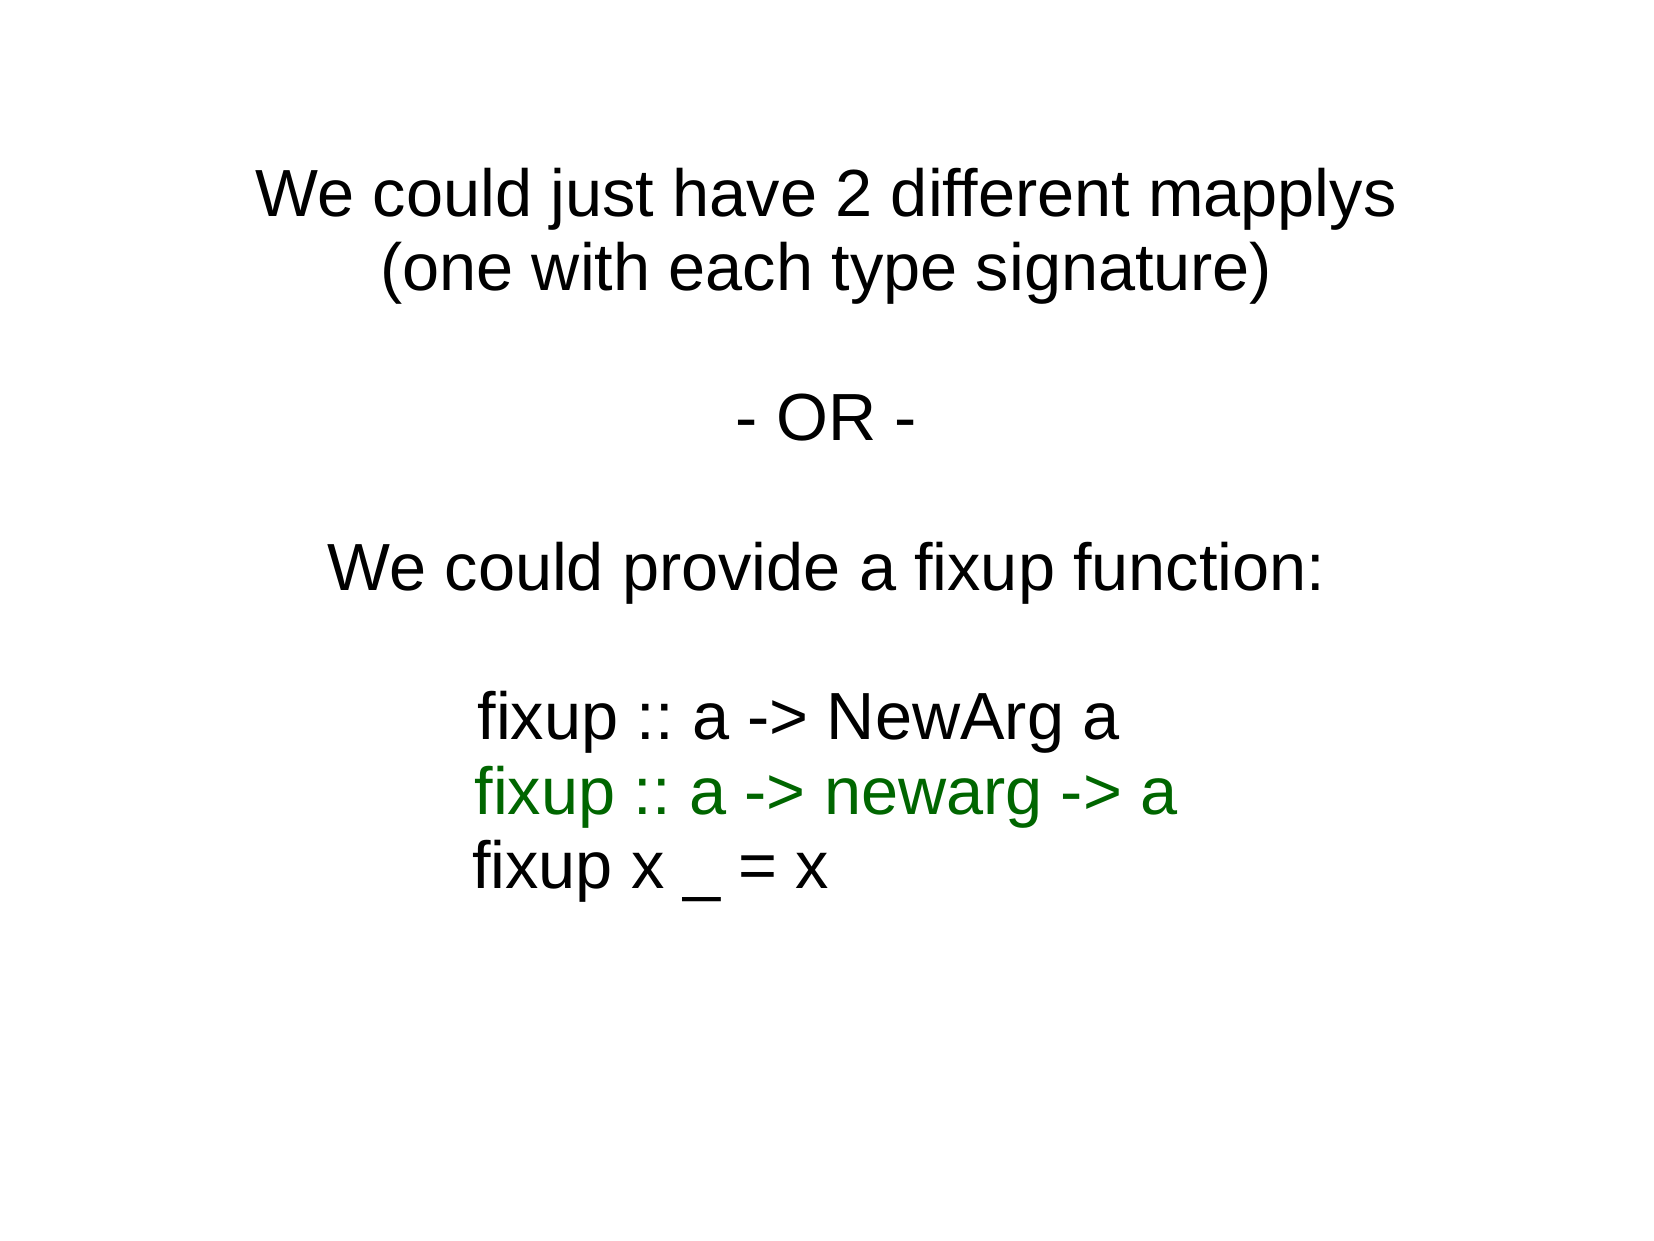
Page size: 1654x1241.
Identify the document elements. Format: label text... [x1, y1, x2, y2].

subtitle We could just have 2 different mapplys (one with each type signature) - OR - We could provide a fixup function: fixup :: a -> NewArg a fixup :: a -> newarg -> a fixup x _ = x [82, 49, 1571, 1010]
